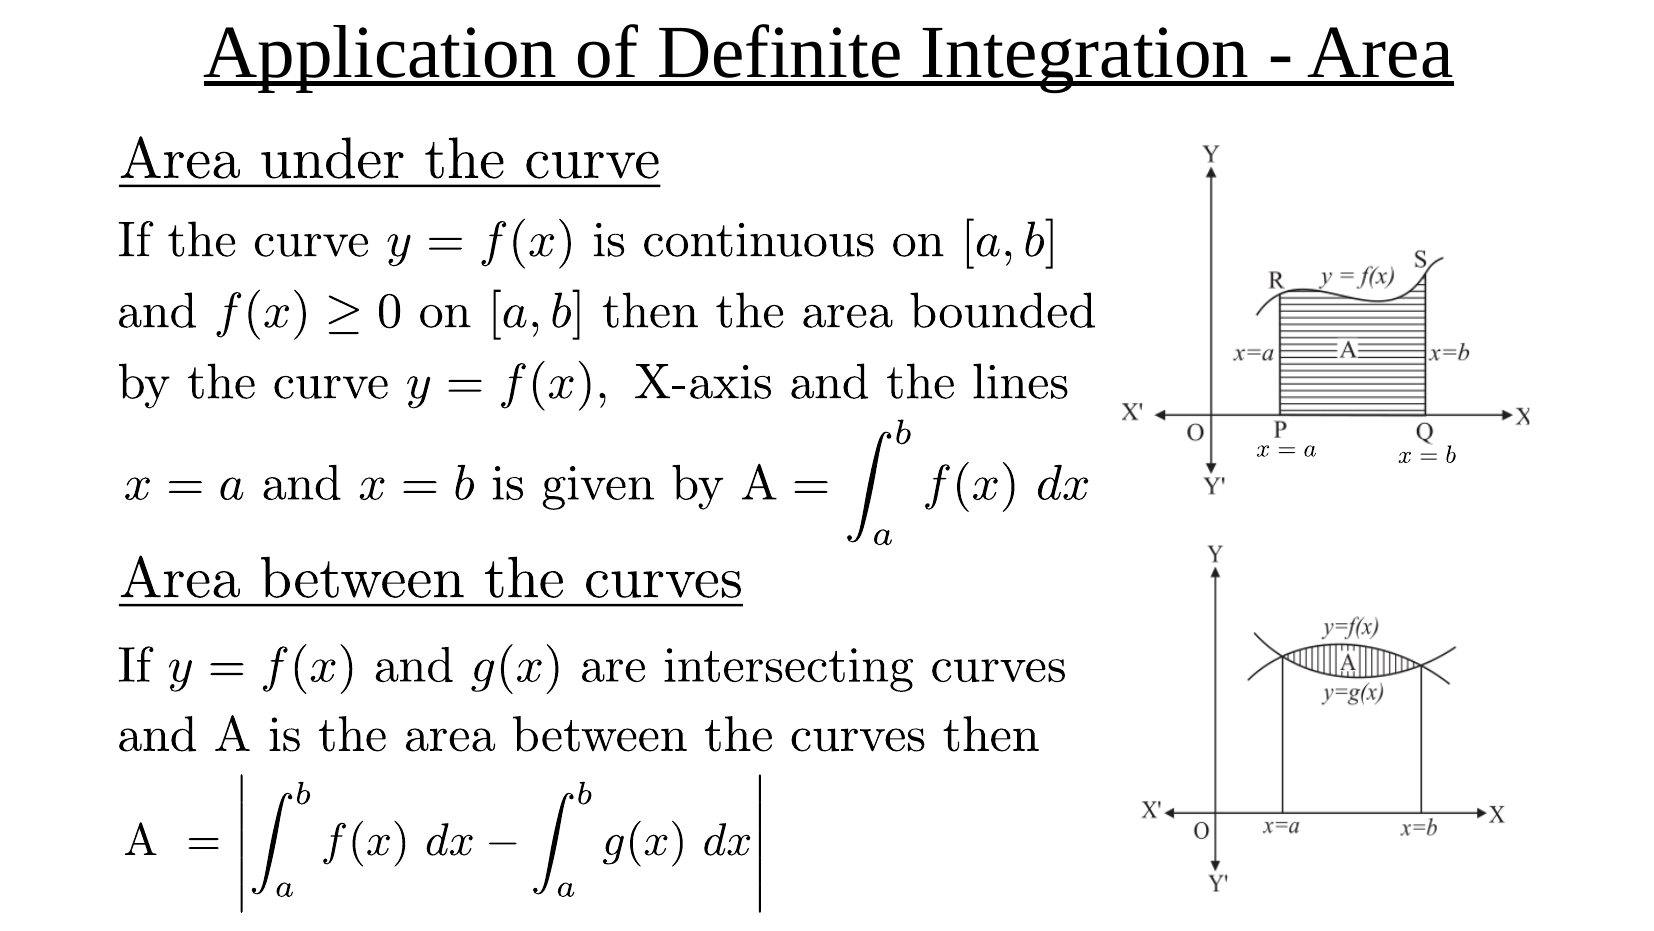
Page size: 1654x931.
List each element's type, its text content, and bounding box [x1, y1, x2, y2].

text_box [1256, 445, 1316, 457]
title Application of Definite Integration - Area [84, 10, 1574, 94]
picture [1122, 135, 1530, 508]
text_box [1398, 445, 1456, 464]
text_box [118, 644, 1065, 695]
text_box [118, 218, 1053, 269]
text_box [125, 419, 1089, 546]
text_box [118, 289, 1095, 340]
text_box [125, 774, 761, 914]
text_box [119, 360, 1068, 411]
subtitle [59, 118, 1607, 898]
picture [1133, 522, 1518, 910]
text_box [118, 136, 661, 188]
text_box [118, 555, 743, 607]
text_box [119, 715, 1039, 752]
